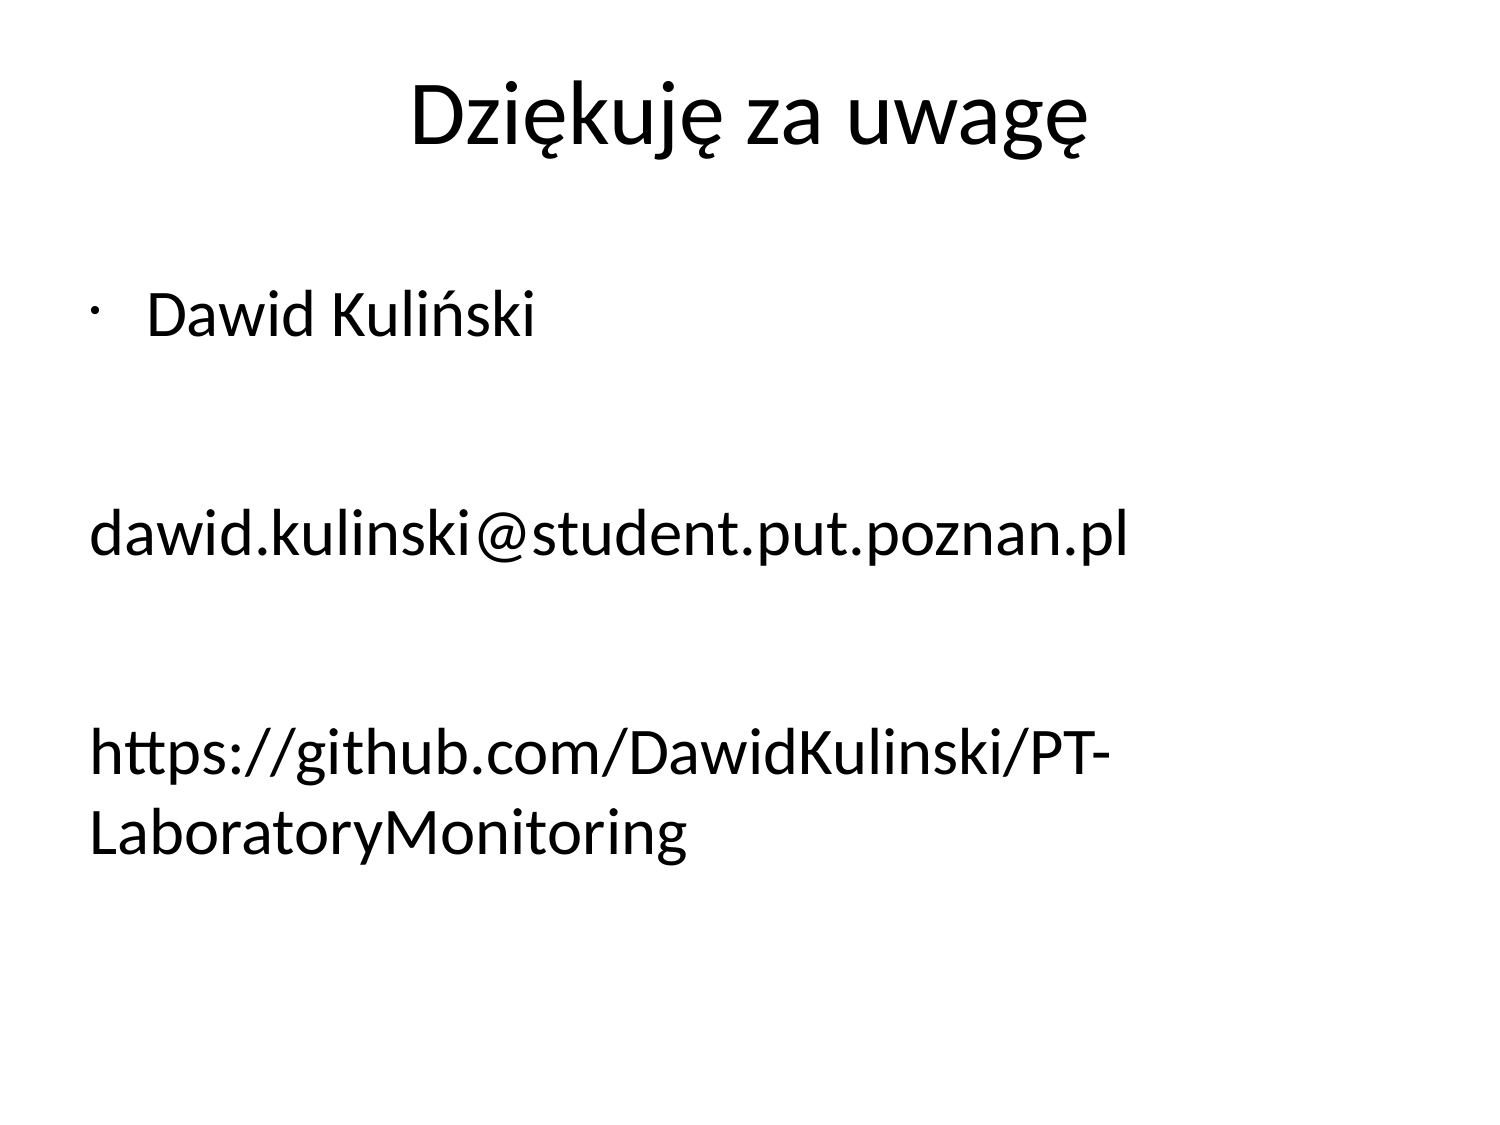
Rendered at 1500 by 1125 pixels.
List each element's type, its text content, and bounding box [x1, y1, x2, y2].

list Dawid Kuliński dawid.kulinski@student.put.poznan.pl https://github.com/DawidKulinski/PT-LaboratoryMonitoring [75, 262, 1425, 1005]
title Dziękuję za uwagę [75, 45, 1425, 233]
